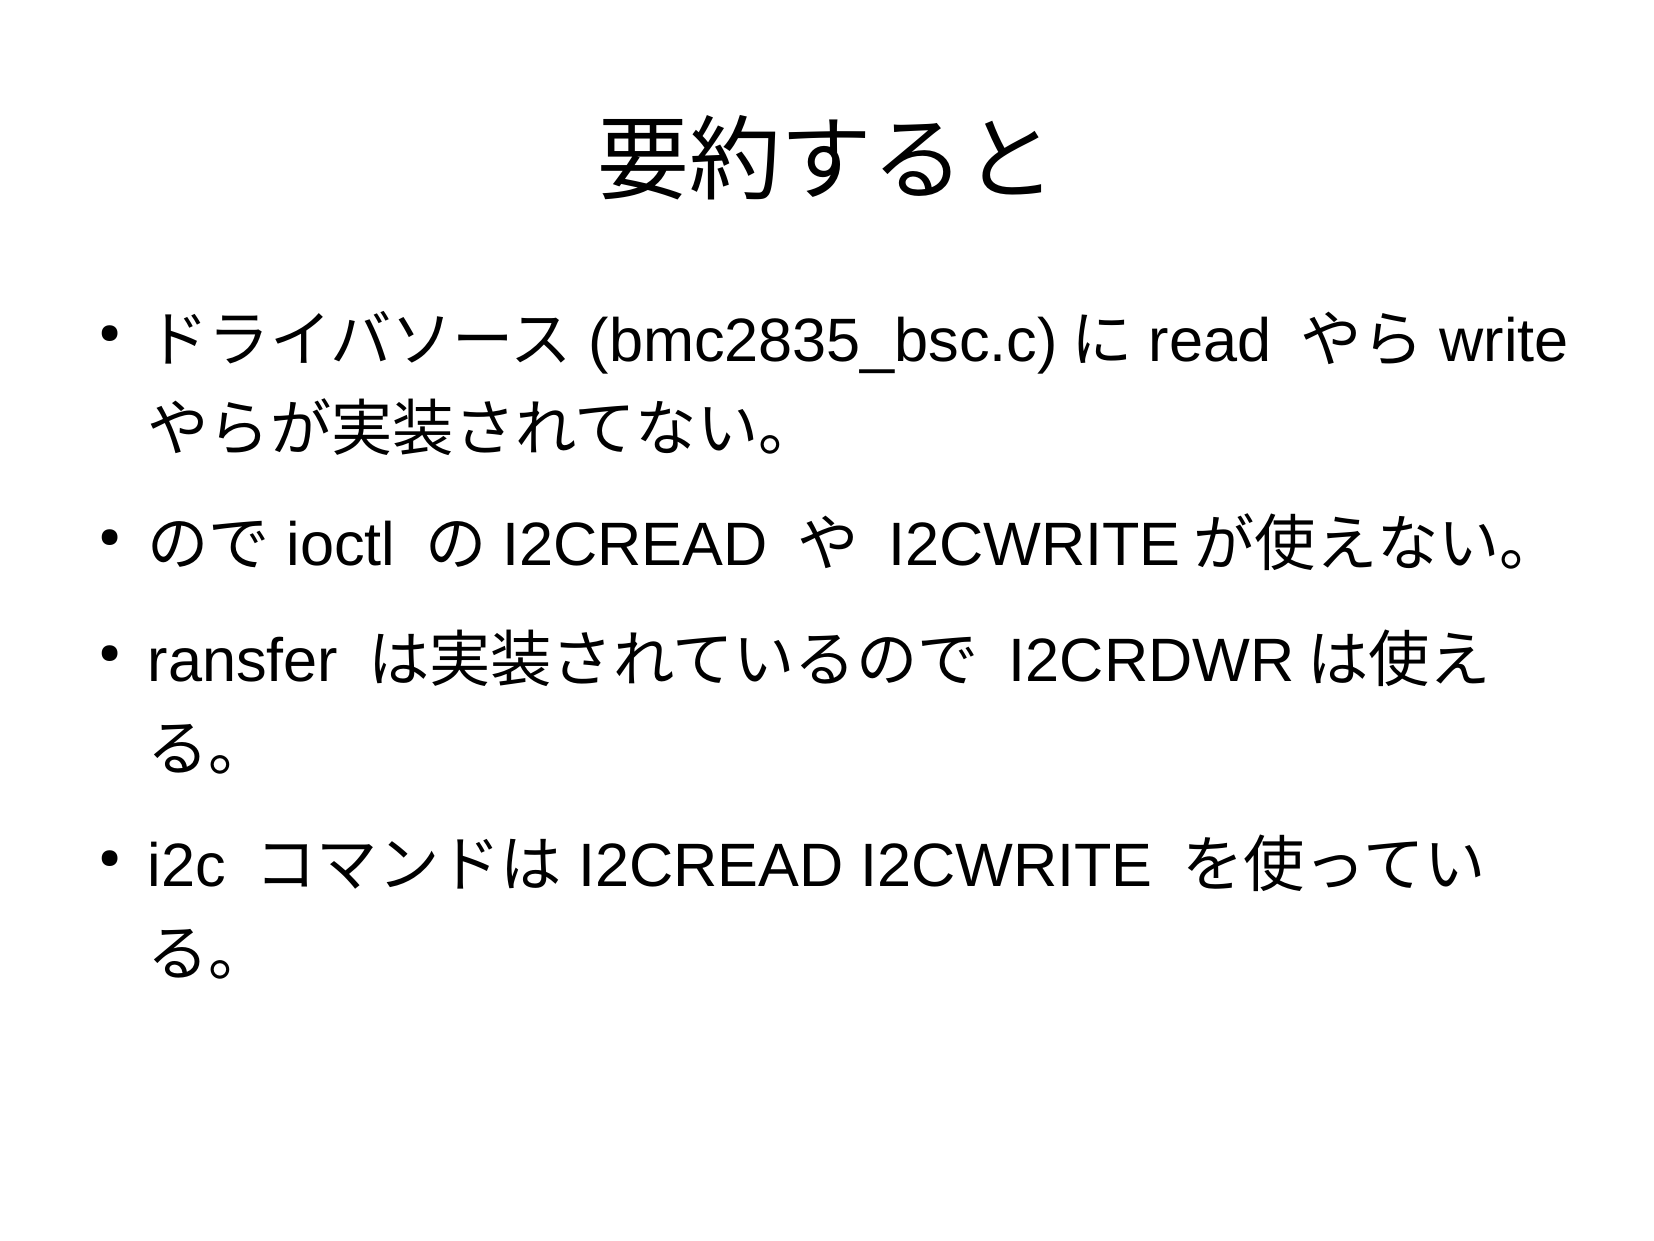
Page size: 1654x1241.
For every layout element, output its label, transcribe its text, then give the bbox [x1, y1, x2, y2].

list ドライバソース(bmc2835_bsc.c)にread やらwrite やらが実装されてない。 のでioctl のI2CREAD や I2CWRITEが使えない。 ransfer は実装されているので I2CRDWRは使える。 i2c コマンドはI2CREAD I2CWRITE を使っている。 [82, 290, 1571, 1010]
title 要約すると [82, 49, 1571, 257]
